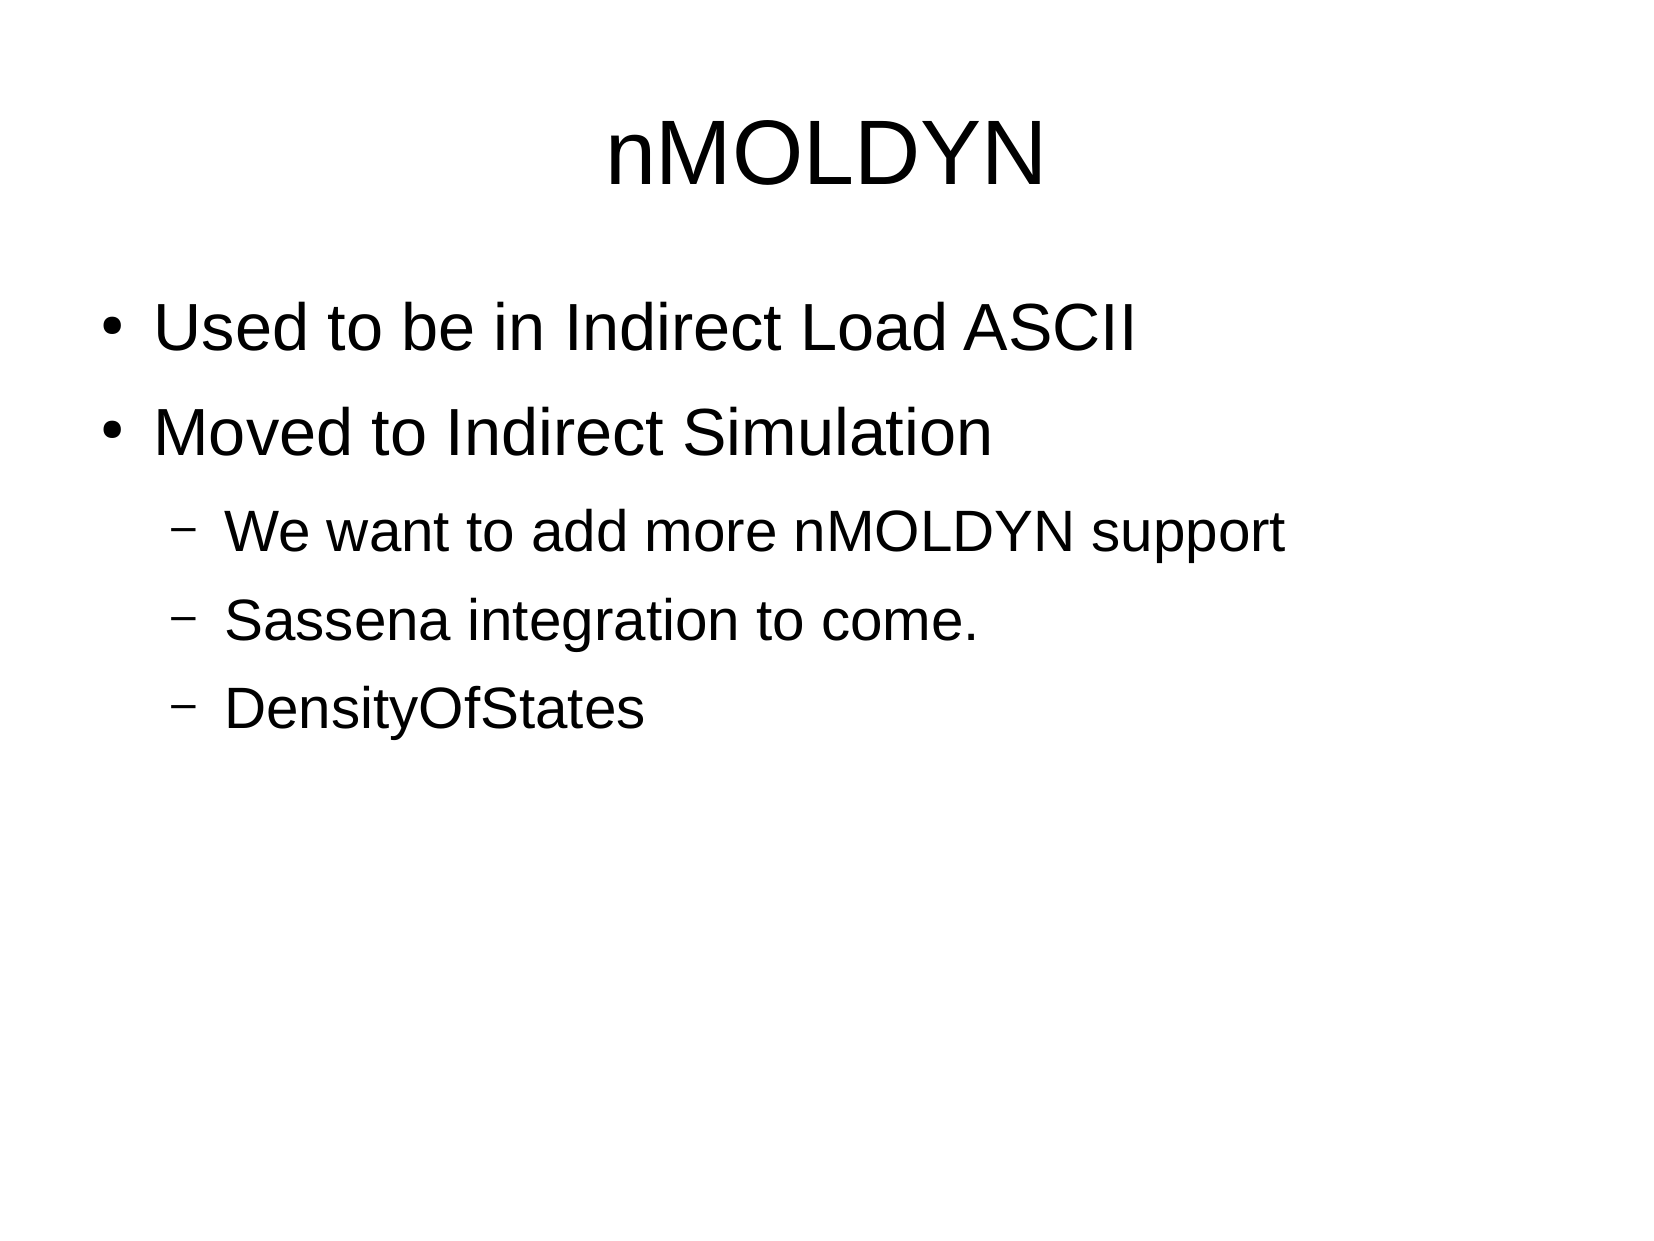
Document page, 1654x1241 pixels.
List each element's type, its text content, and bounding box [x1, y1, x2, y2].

title nMOLDYN [82, 49, 1571, 257]
list Used to be in Indirect Load ASCII Moved to Indirect Simulation We want to add more nMOLDYN support Sassena integration to come. DensityOfStates [82, 290, 1538, 1010]
